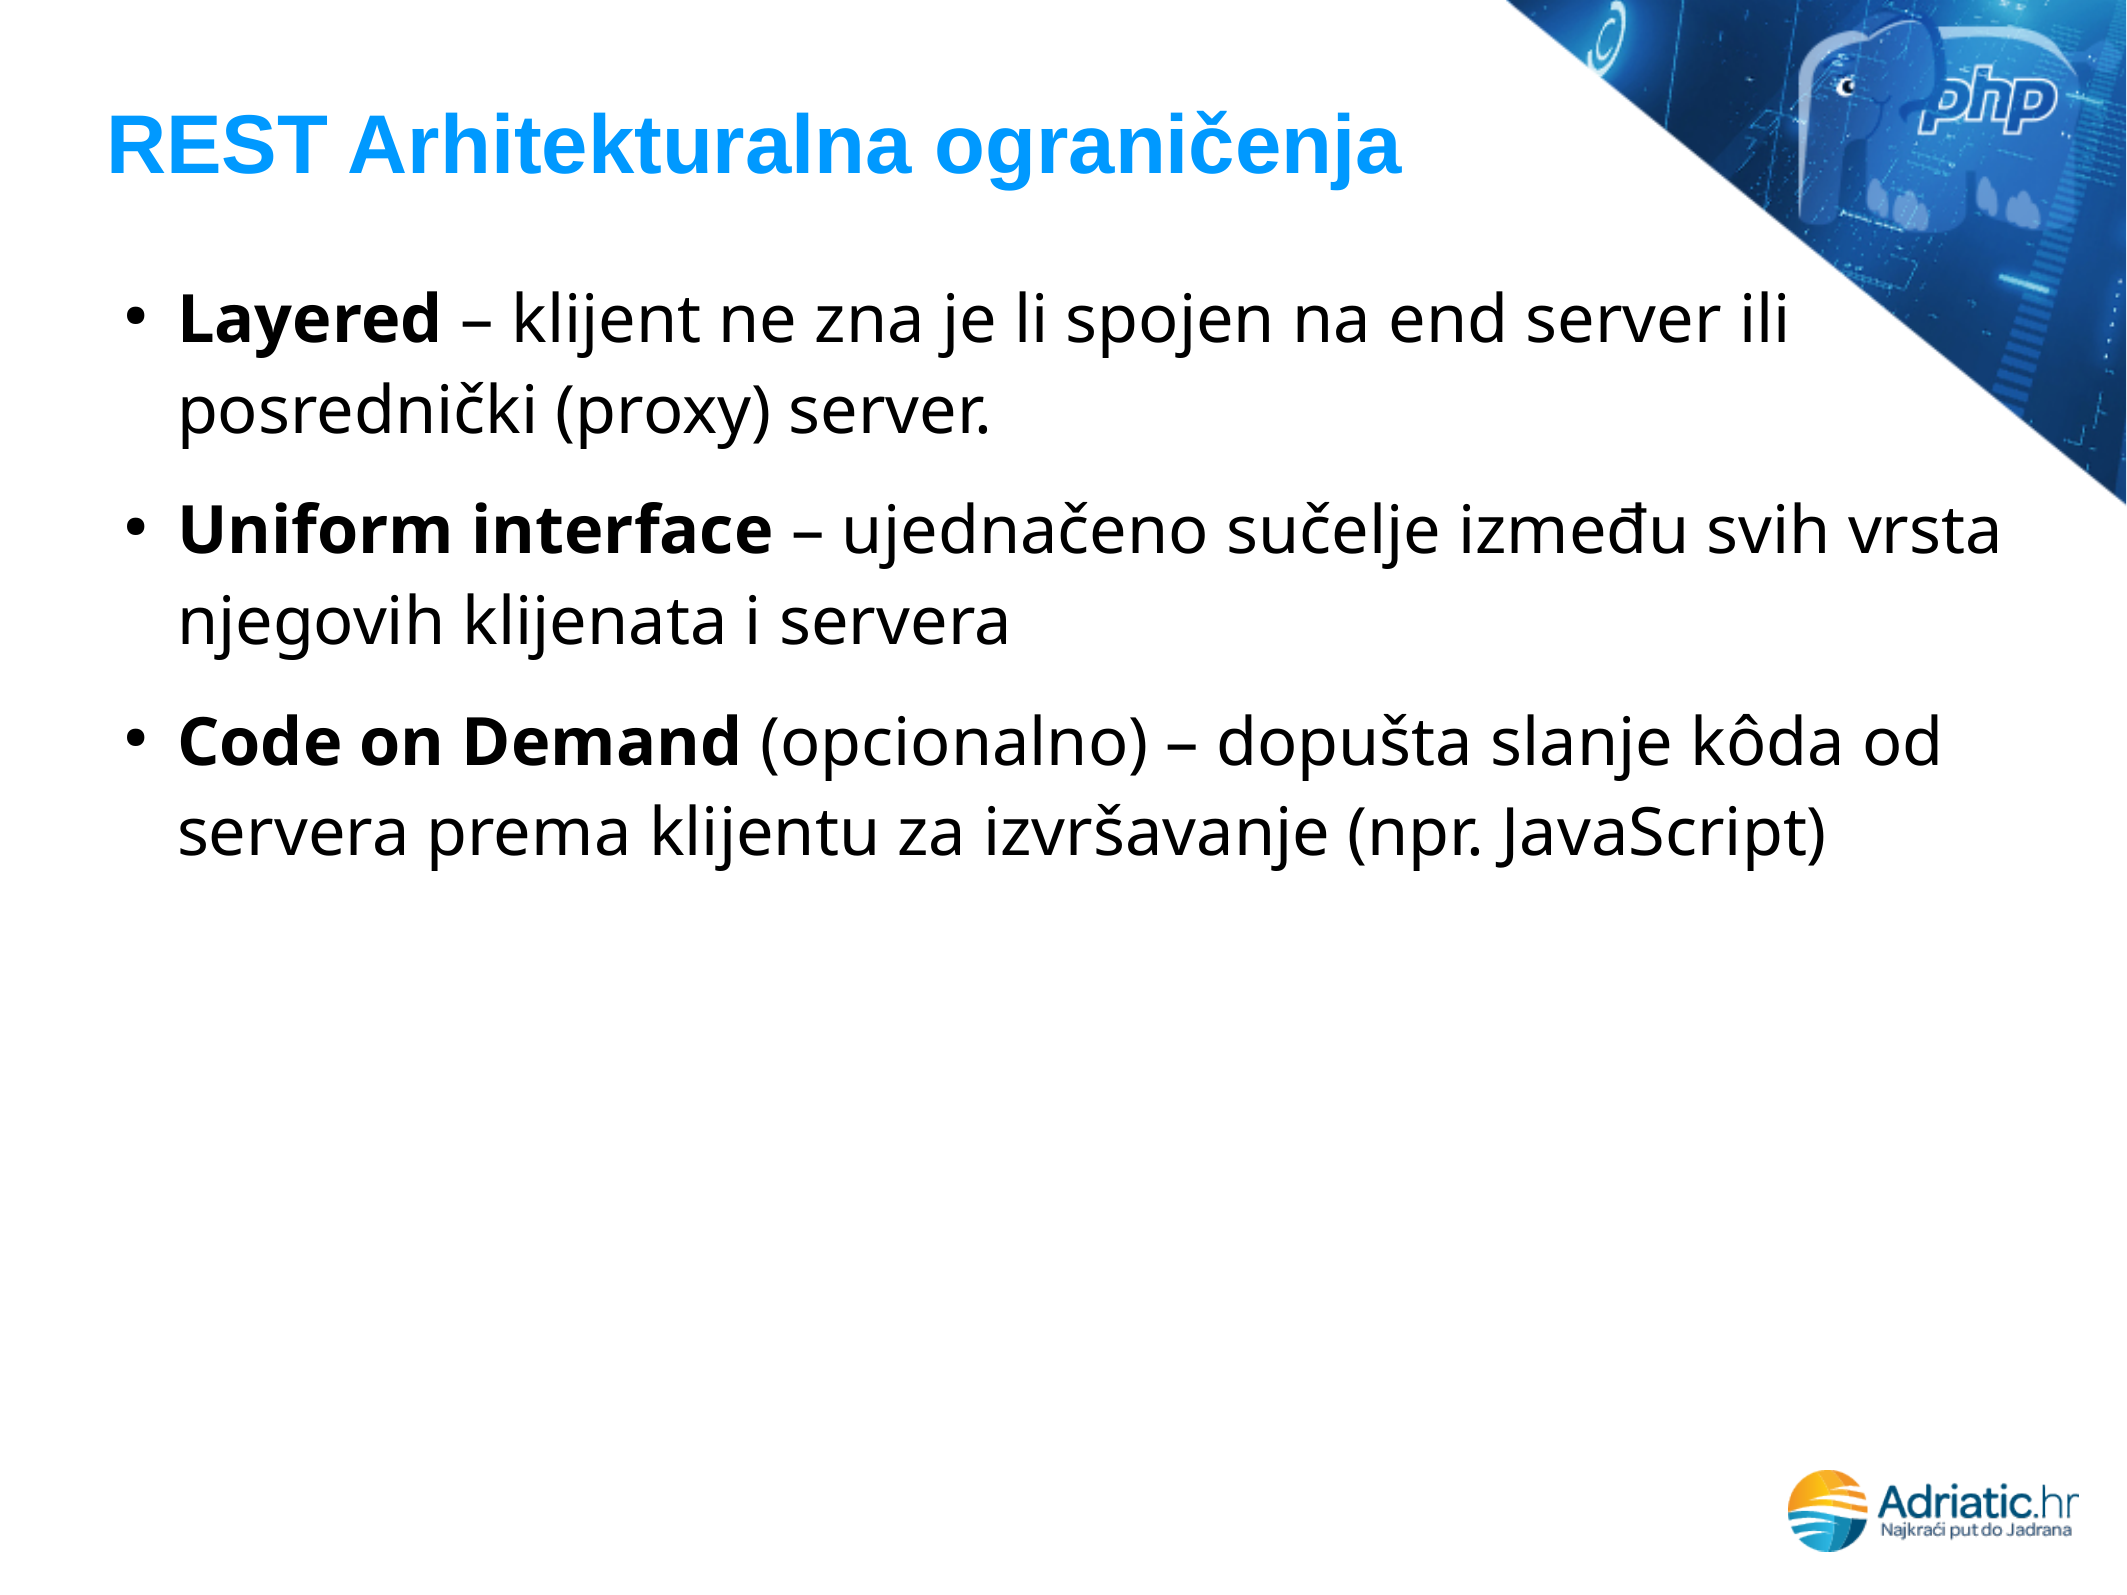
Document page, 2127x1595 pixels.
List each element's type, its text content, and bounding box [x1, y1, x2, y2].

title REST Arhitekturalna ograničenja [106, 70, 1630, 219]
picture [1505, 0, 2127, 625]
list Layered – klijent ne zna je li spojen na end server ili posrednički (proxy) server. Uniform interface – ujednačeno sučelje između svih vrsta njegovih klijenata i servera Code on Demand (opcionalno) – dopušta slanje kôda od servera prema klijentu za izvršavanje (npr. JavaScript) [106, 271, 2020, 1453]
picture [1788, 1470, 2079, 1552]
